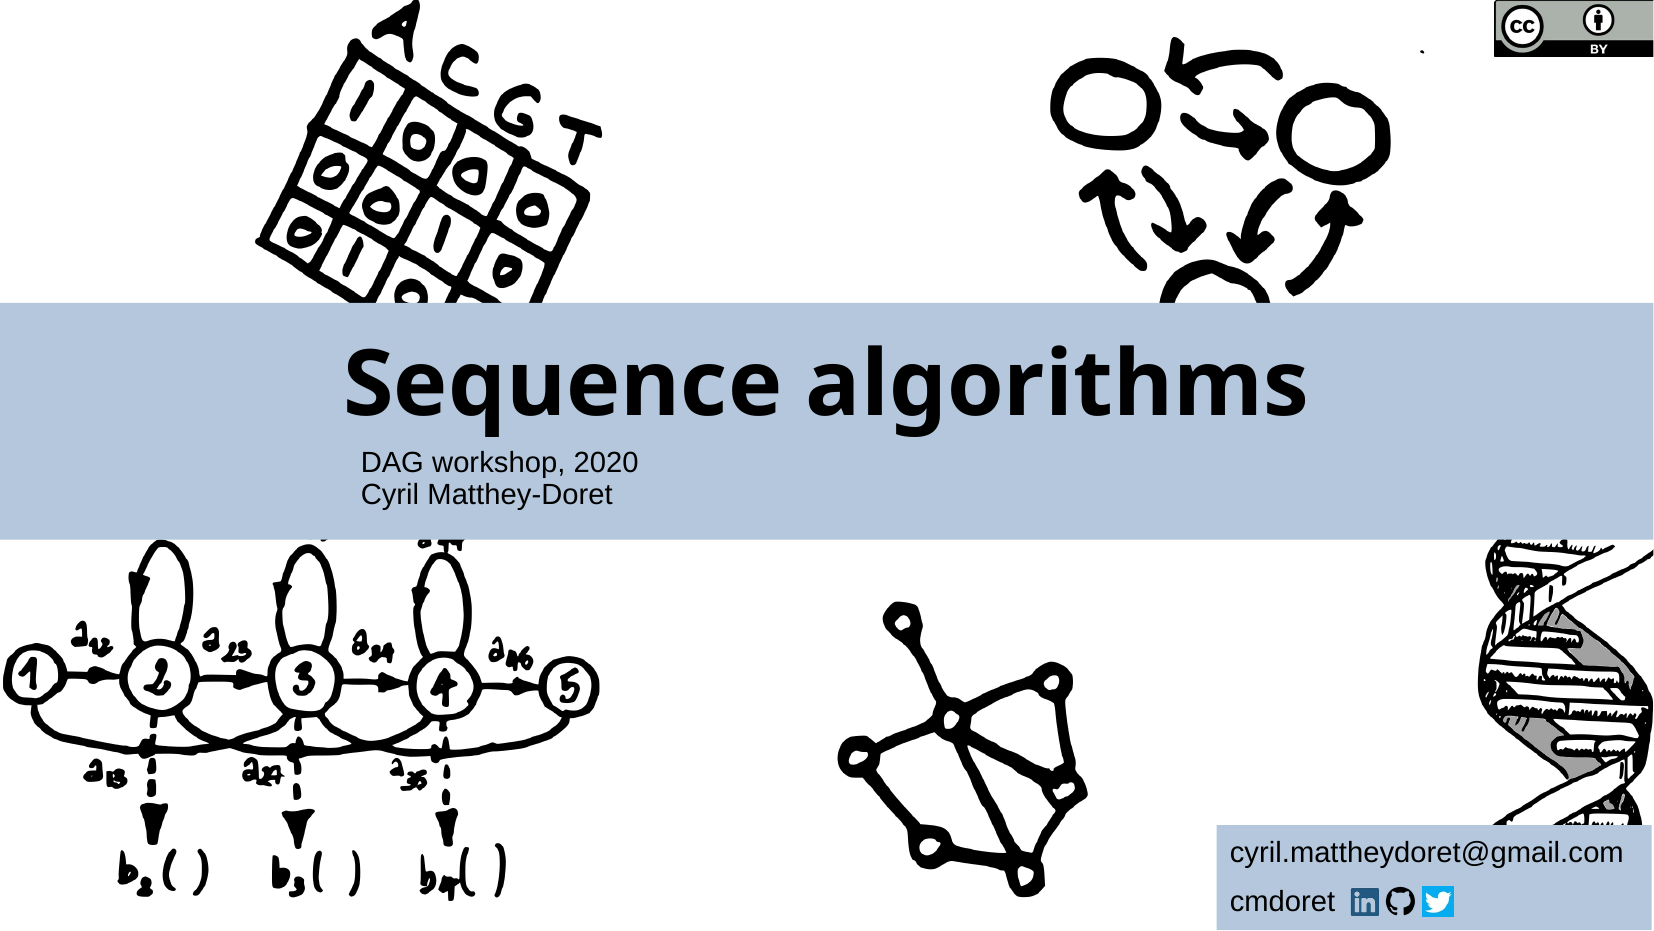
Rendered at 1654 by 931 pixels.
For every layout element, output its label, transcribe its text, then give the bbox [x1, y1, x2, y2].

title Sequence algorithms [82, 302, 1571, 459]
picture [1350, 887, 1379, 916]
picture [1383, 884, 1419, 920]
text_box [1216, 925, 1652, 931]
picture [3, 0, 1654, 302]
picture [3, 540, 1654, 901]
text_box [0, 302, 1654, 540]
picture [1426, 892, 1450, 912]
text_box cyril.mattheydoret@gmail.com cmdoret [1215, 795, 1654, 925]
text_box DAG workshop, 2020 Cyril Matthey-Doret [346, 438, 782, 519]
